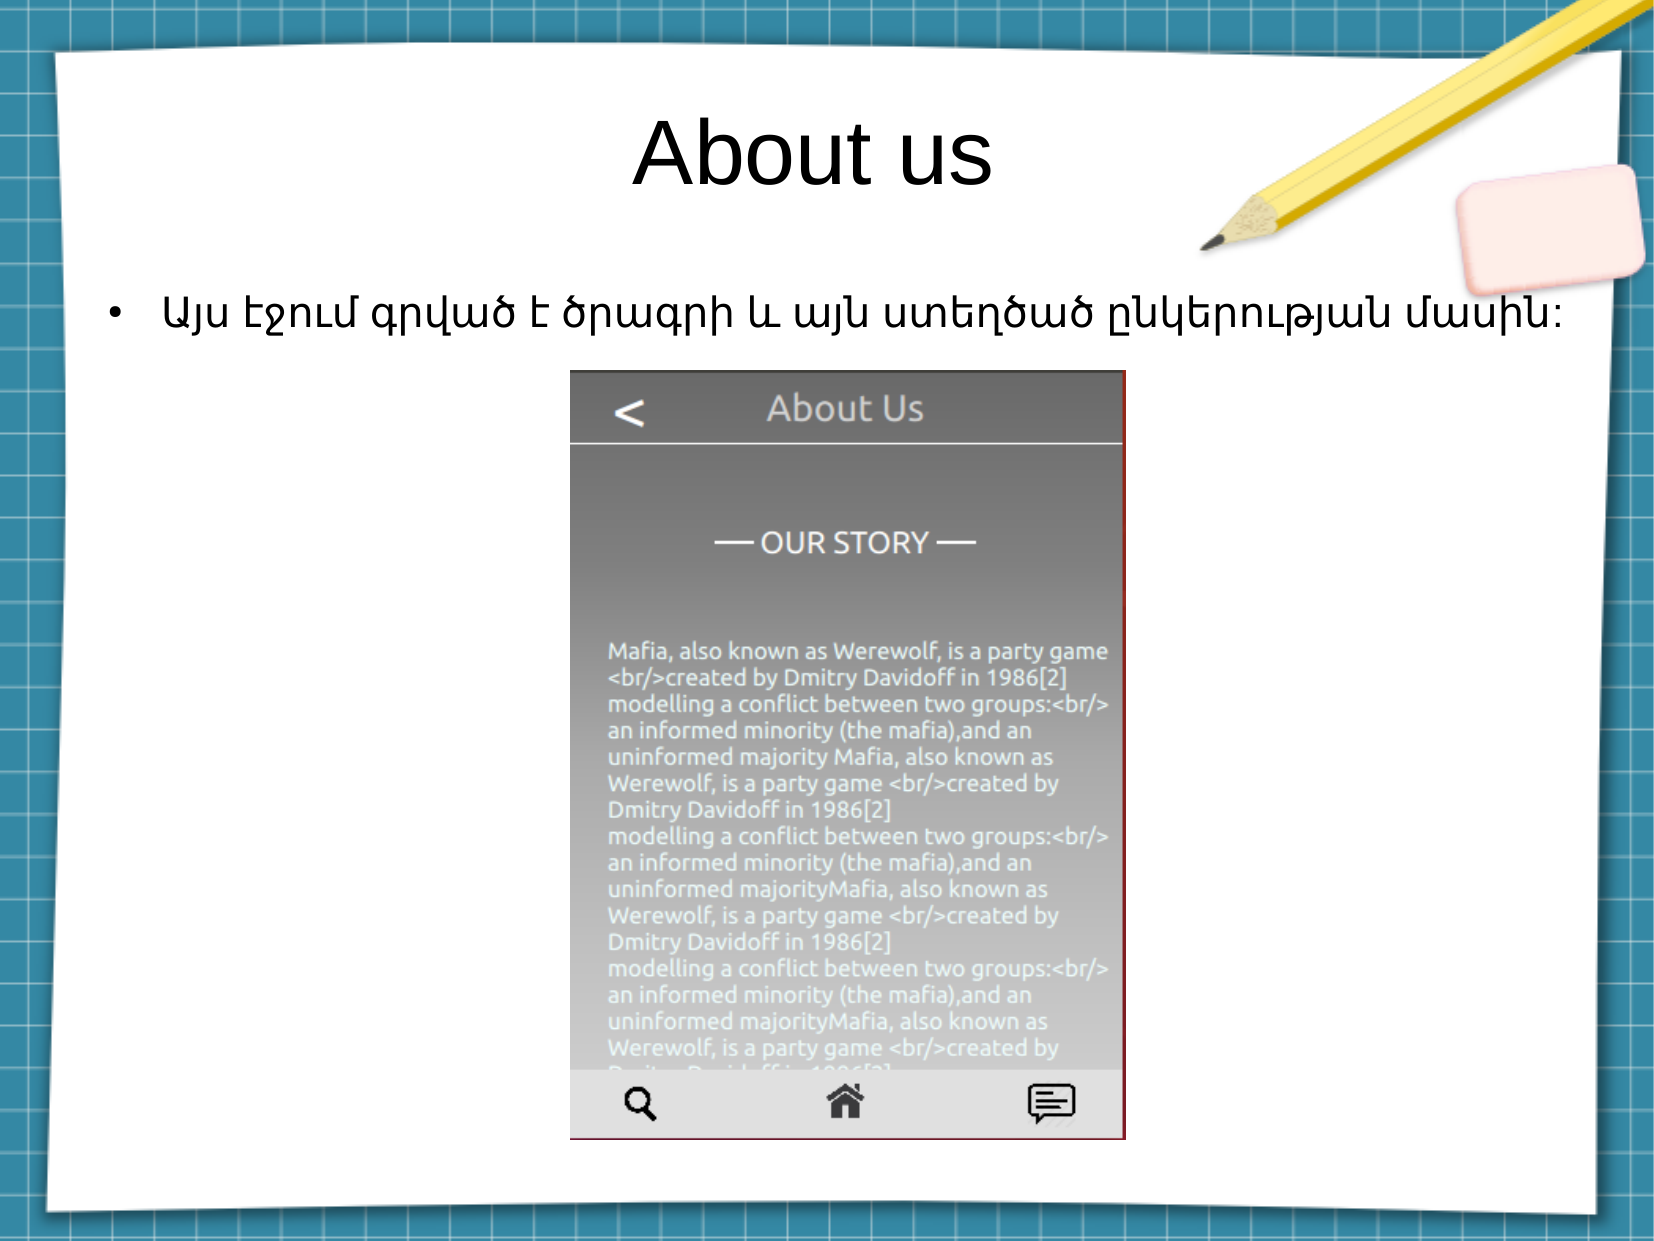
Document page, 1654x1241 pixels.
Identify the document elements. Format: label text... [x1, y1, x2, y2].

title About us [82, 49, 1571, 257]
picture [0, 0, 1654, 1241]
list Այս էջում գրված է ծրագրի և այն ստեղծած ընկերության մասին: [82, 290, 1571, 1010]
